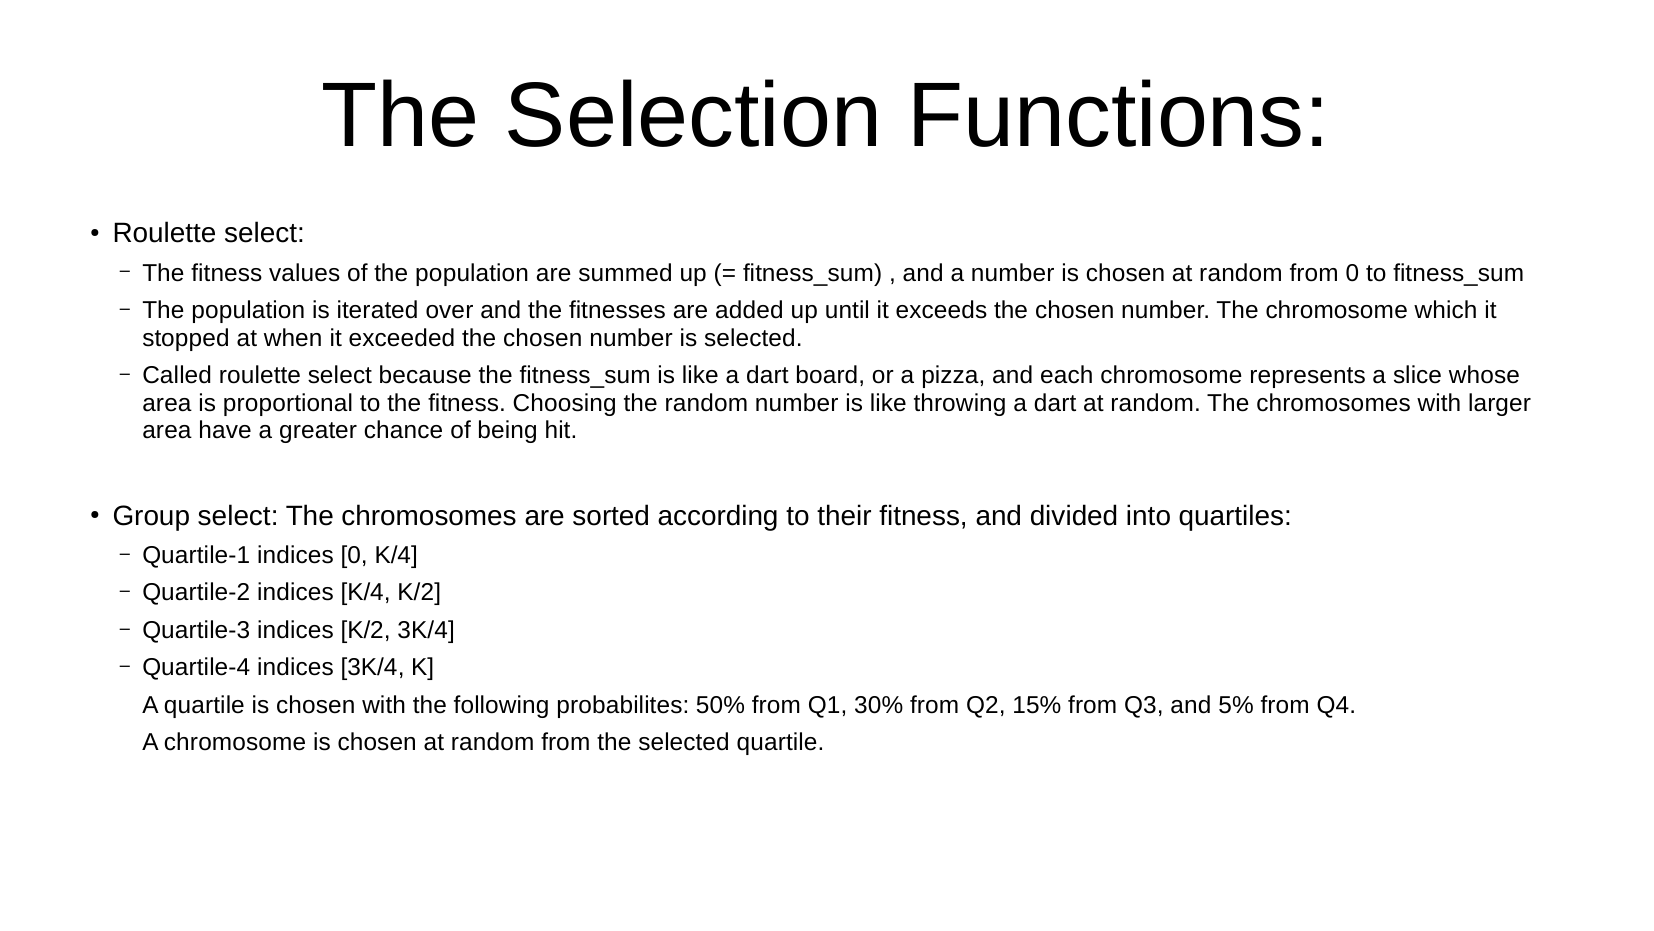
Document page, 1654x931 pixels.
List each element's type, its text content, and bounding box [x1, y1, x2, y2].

list Roulette select: The fitness values of the population are summed up (= fitness_sum) , and a number is chosen at random from 0 to fitness_sum The population is iterated over and the fitnesses are added up until it exceeds the chosen number. The chromosome which it stopped at when it exceeded the chosen number is selected. Called roulette select because the fitness_sum is like a dart board, or a pizza, and each chromosome represents a slice whose area is proportional to the fitness. Choosing the random number is like throwing a dart at random. The chromosomes with larger area have a greater chance of being hit. Group select: The chromosomes are sorted according to their fitness, and divided into quartiles: Quartile-1 indices [0, K/4] Quartile-2 indices [K/4, K/2] Quartile-3 indices [K/2, 3K/4] Quartile-4 indices [3K/4, K] A quartile is chosen with the following probabilites: 50% from Q1, 30% from Q2, 15% from Q3, and 5% from Q4. A chromosome is chosen at random from the selected quartile. [82, 217, 1571, 758]
title The Selection Functions: [82, 37, 1571, 193]
